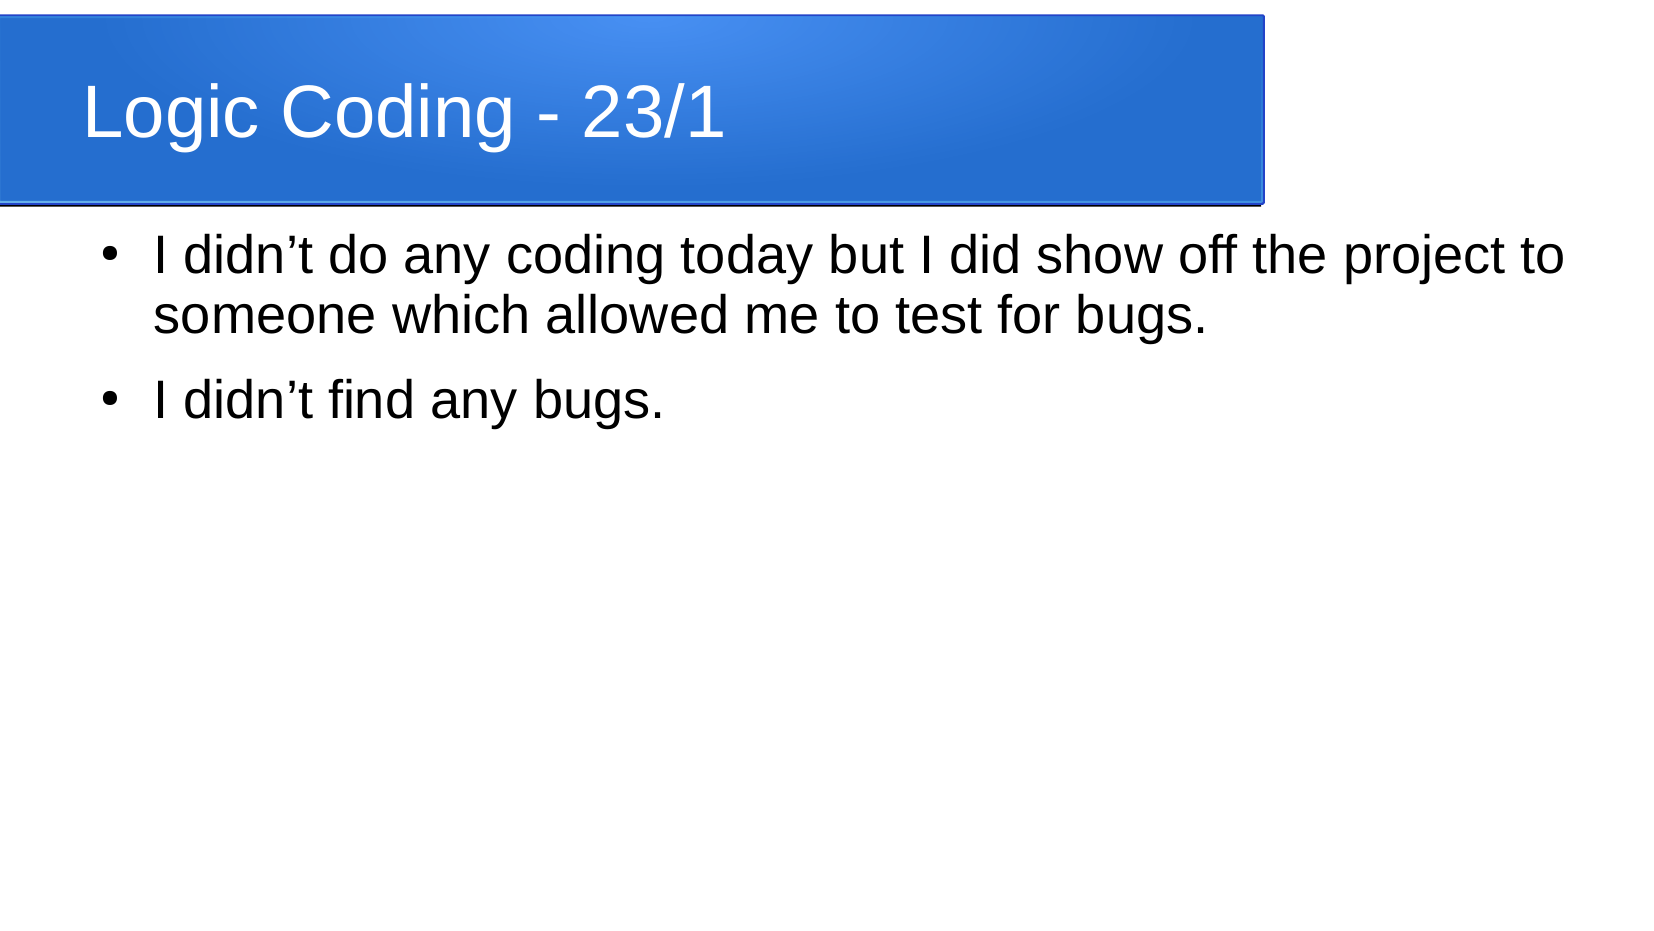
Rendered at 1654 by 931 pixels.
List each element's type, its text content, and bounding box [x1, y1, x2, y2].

list I didn’t do any coding today but I did show off the project to someone which allowed me to test for bugs. I didn’t find any bugs. [82, 224, 1571, 764]
title Logic Coding - 23/1 [82, 35, 1235, 189]
